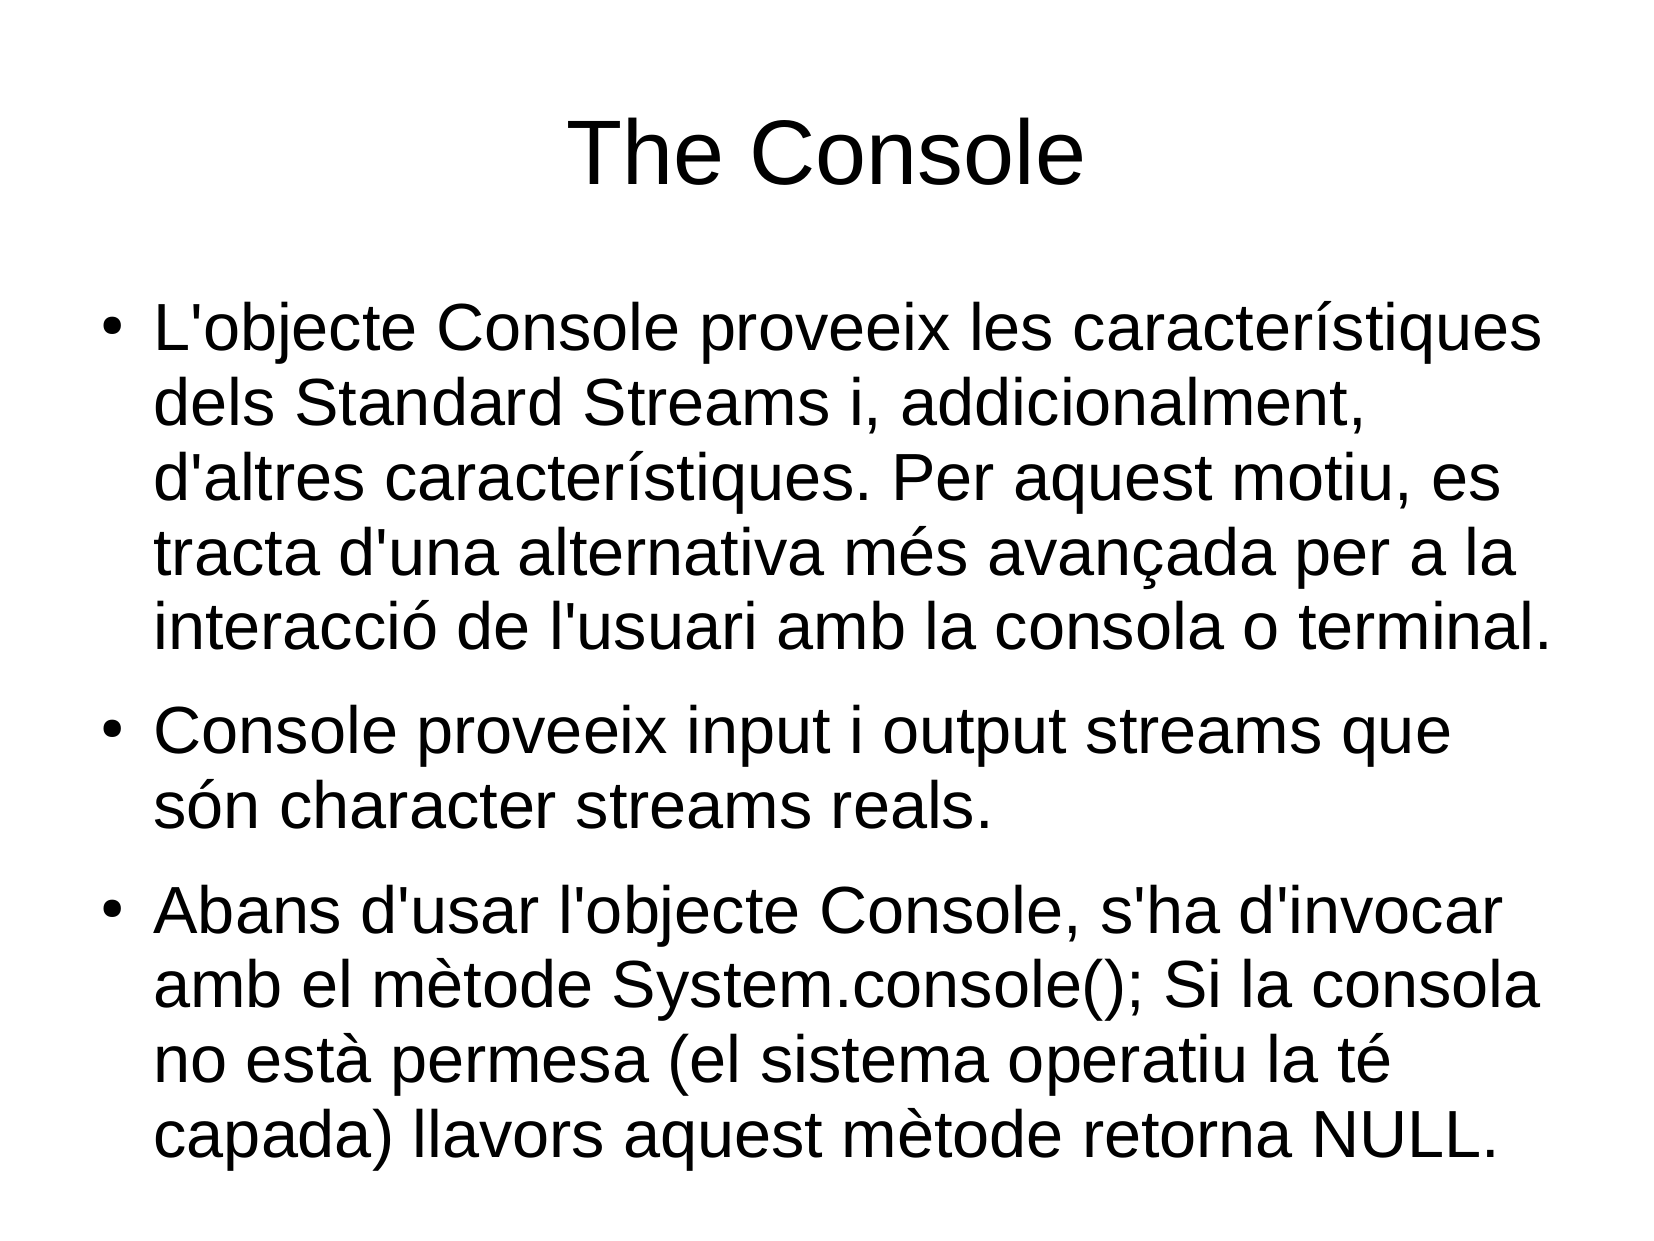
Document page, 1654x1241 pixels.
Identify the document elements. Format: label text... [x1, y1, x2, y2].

list L'objecte Console proveeix les característiques dels Standard Streams i, addicionalment, d'altres característiques. Per aquest motiu, es tracta d'una alternativa més avançada per a la interacció de l'usuari amb la consola o terminal. Console proveeix input i output streams que són character streams reals. Abans d'usar l'objecte Console, s'ha d'invocar amb el mètode System.console(); Si la consola no està permesa (el sistema operatiu la té capada) llavors aquest mètode retorna NULL. [82, 290, 1571, 1172]
title The Console [82, 49, 1571, 257]
